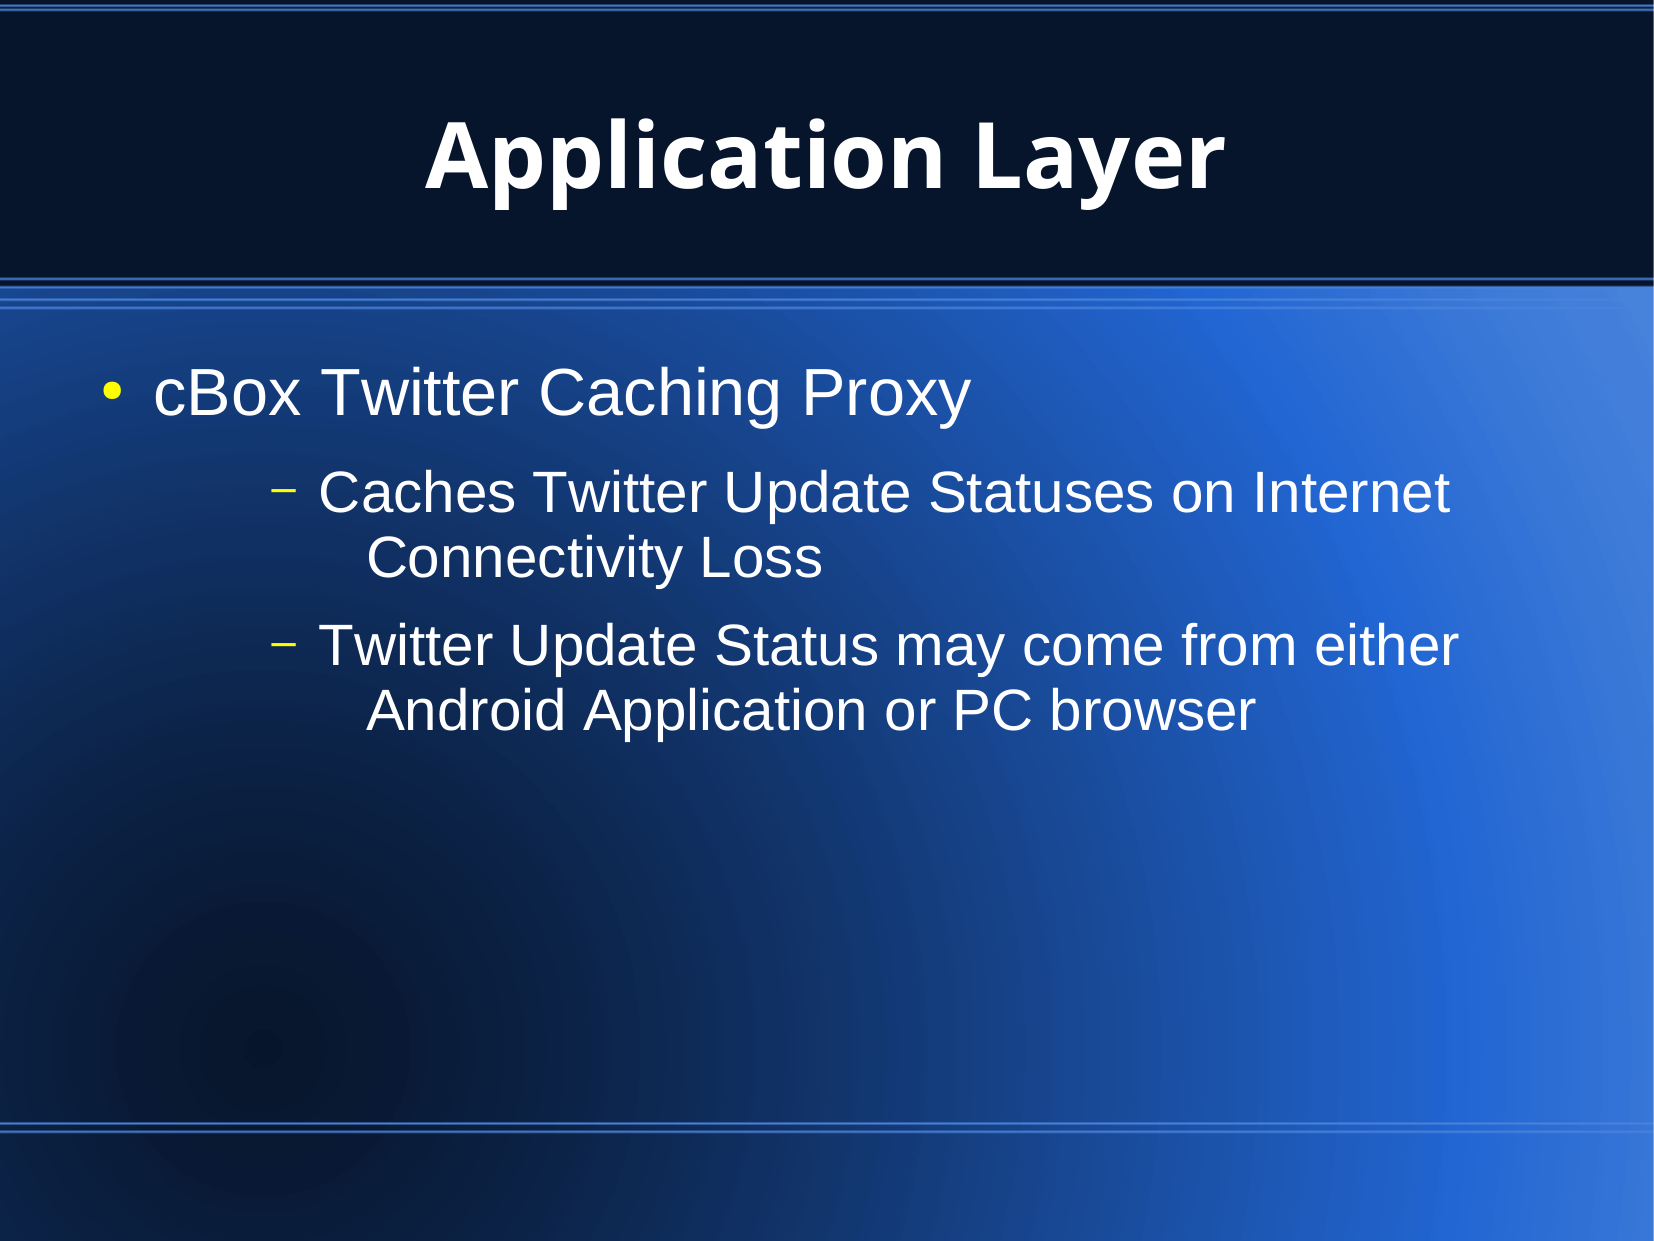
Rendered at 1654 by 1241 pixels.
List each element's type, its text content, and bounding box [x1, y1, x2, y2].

title Application Layer [82, 49, 1571, 257]
list cBox Twitter Caching Proxy Caches Twitter Update Statuses on Internet Connectivity Loss Twitter Update Status may come from either Android Application or PC browser [82, 355, 1571, 1058]
picture [0, 0, 1654, 1241]
